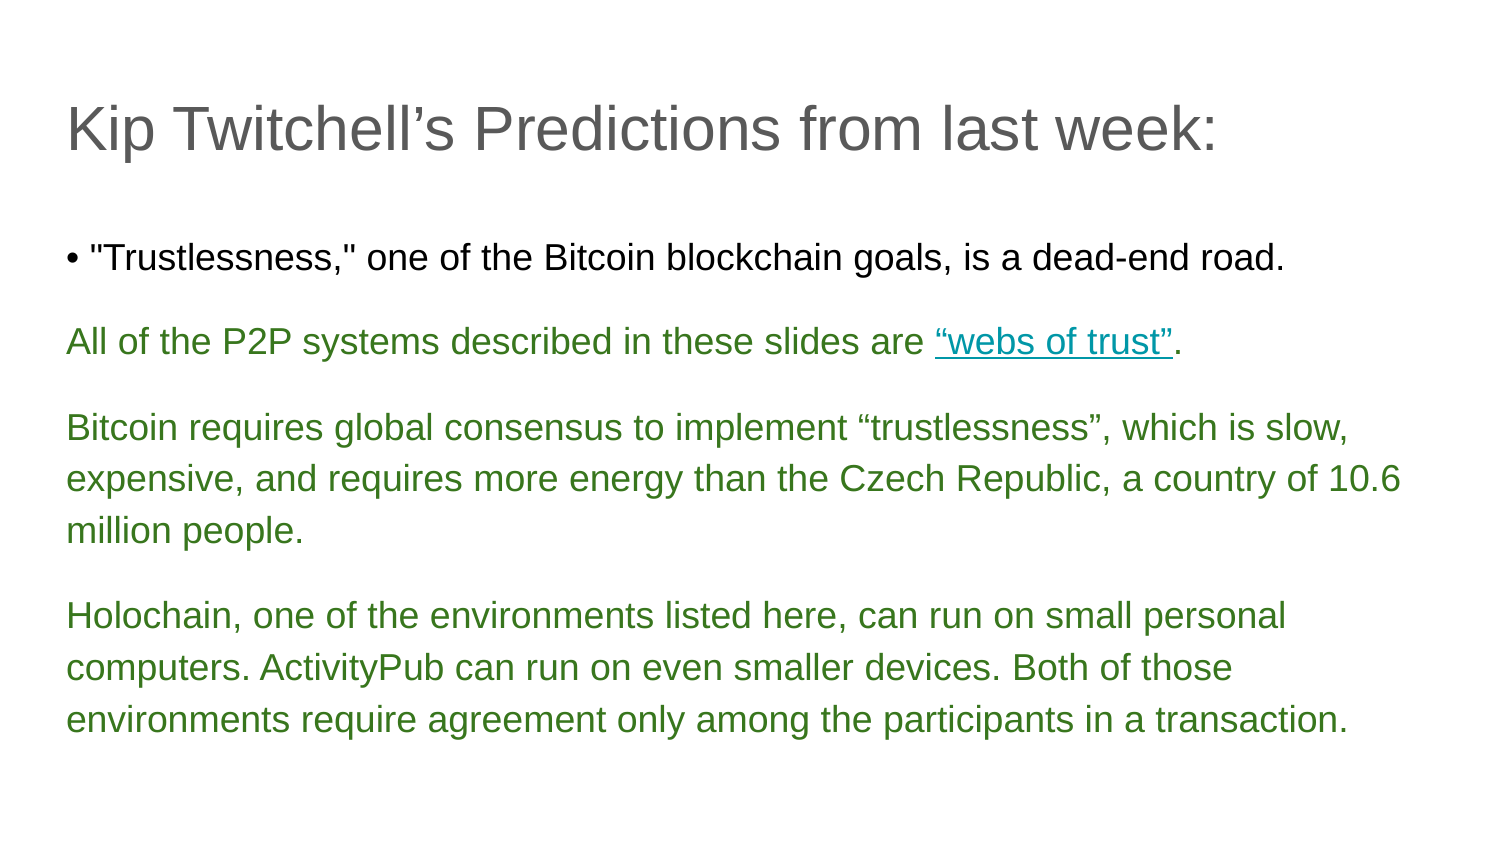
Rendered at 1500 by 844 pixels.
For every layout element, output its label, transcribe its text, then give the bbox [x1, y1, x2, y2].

list • "Trustlessness," one of the Bitcoin blockchain goals, is a dead-end road. All of the P2P systems described in these slides are “webs of trust”. Bitcoin requires global consensus to implement “trustlessness”, which is slow, expensive, and requires more energy than the Czech Republic, a country of 10.6 million people. Holochain, one of the environments listed here, can run on small personal computers. ActivityPub can run on even smaller devices. Both of those environments require agreement only among the participants in a transaction. [51, 210, 1449, 750]
title Kip Twitchell’s Predictions from last week: [51, 72, 1449, 167]
